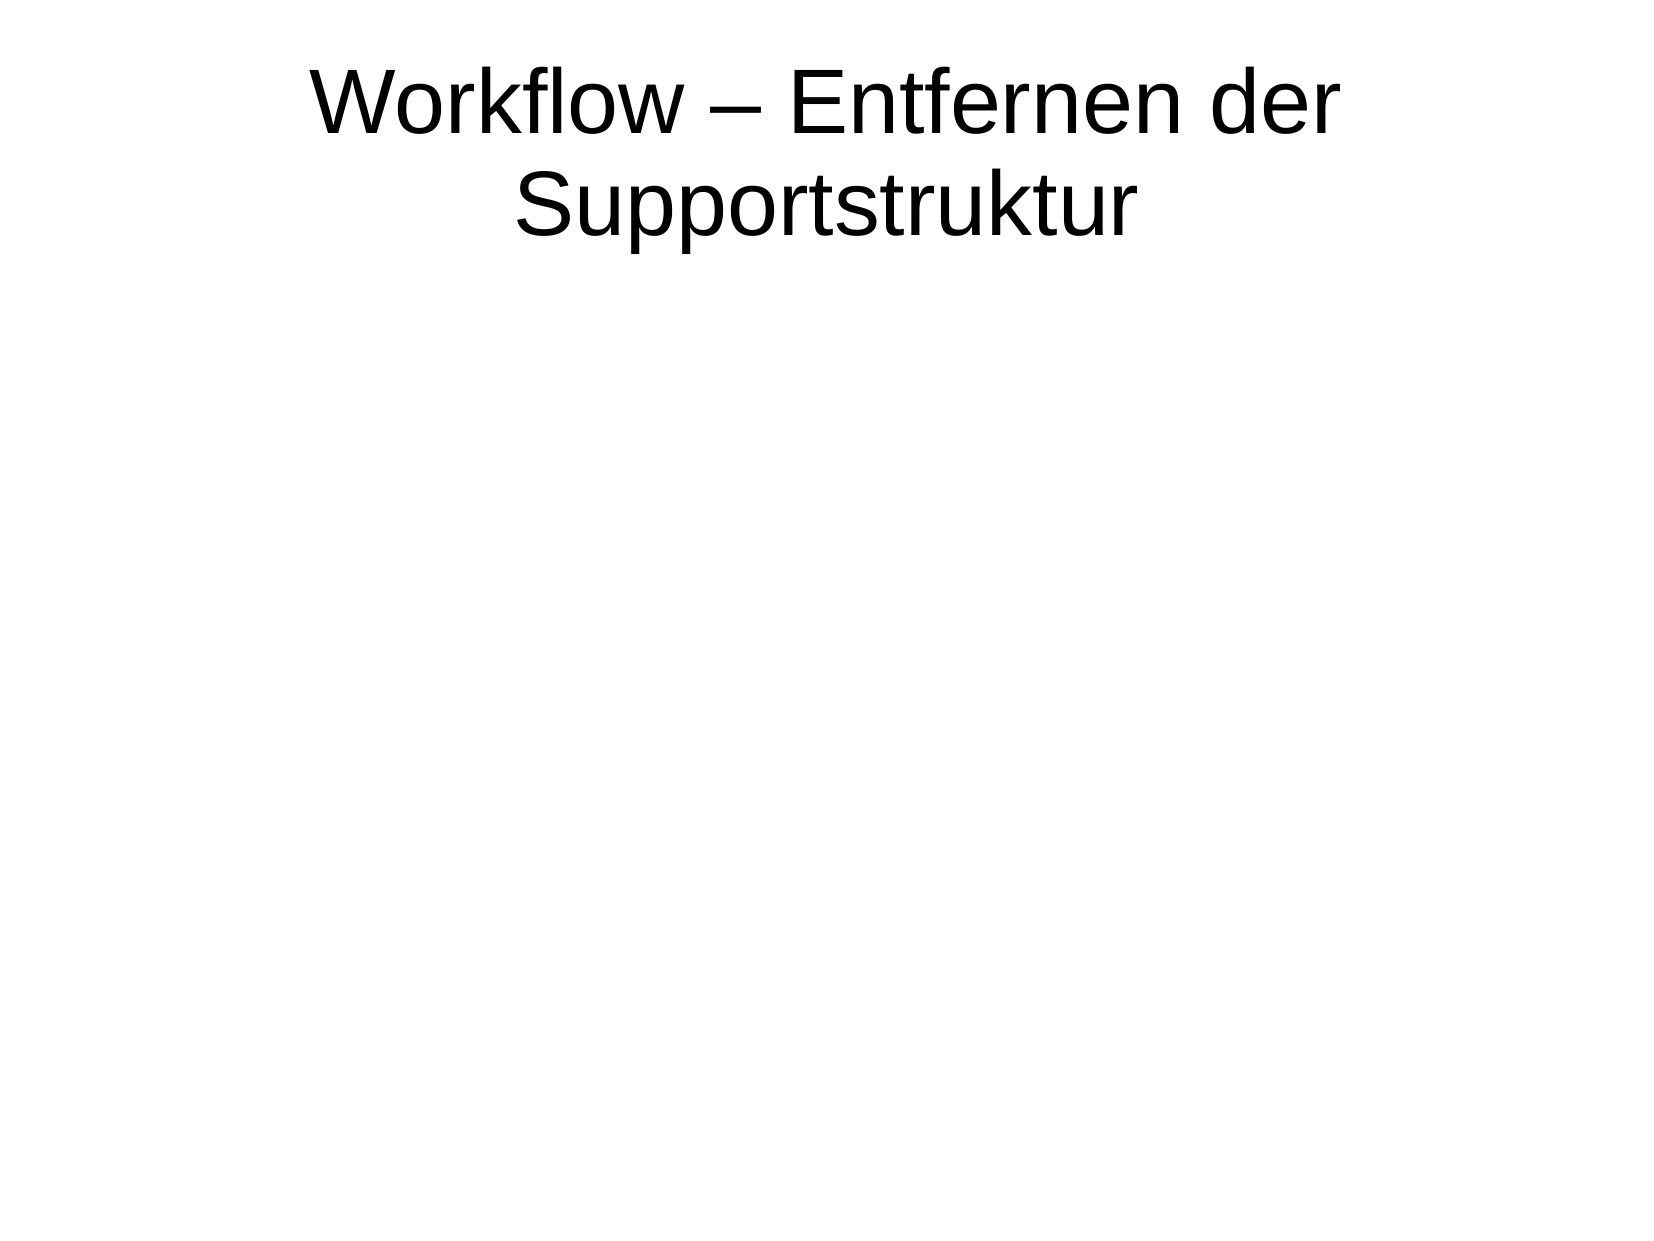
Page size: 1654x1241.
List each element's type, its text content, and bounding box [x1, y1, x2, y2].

title Workflow – Entfernen der Supportstruktur [82, 49, 1571, 257]
